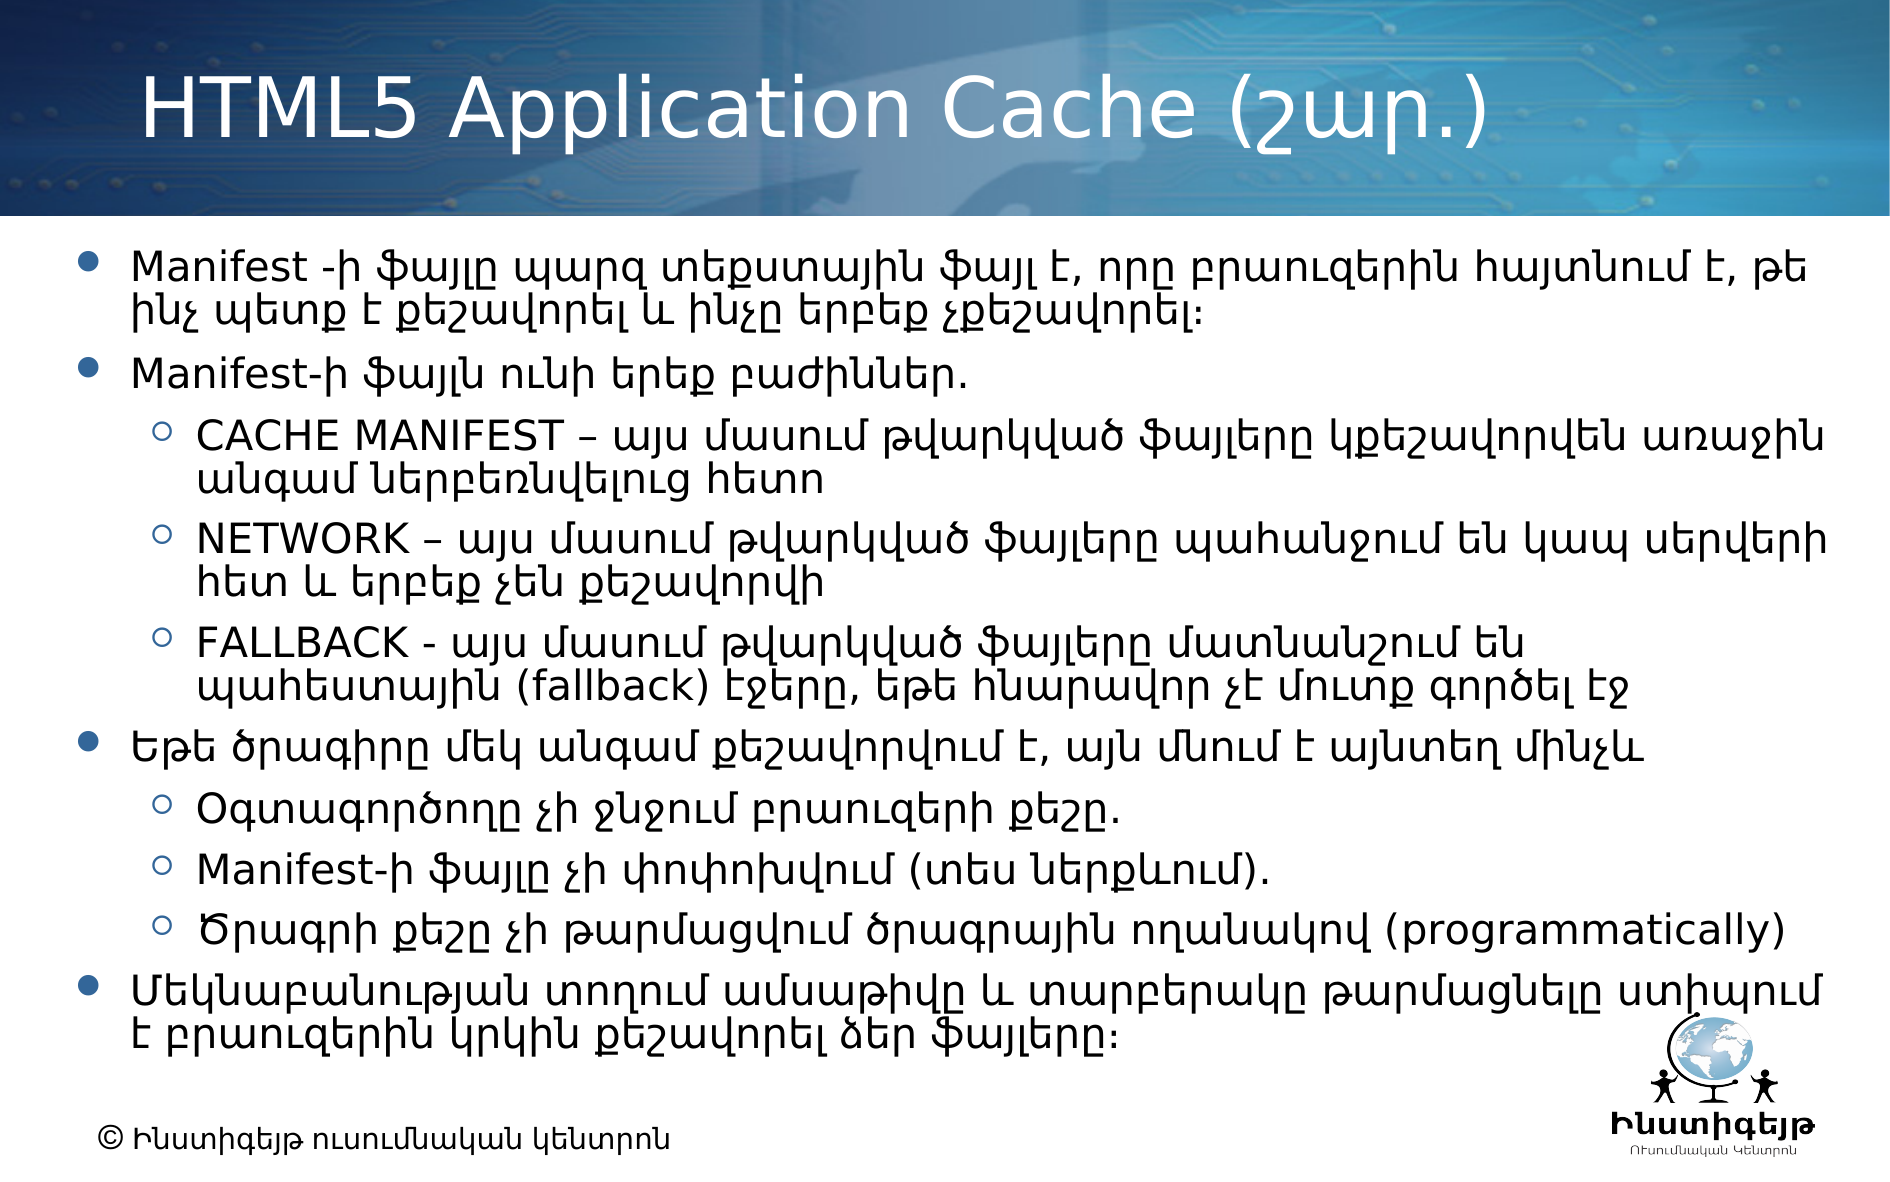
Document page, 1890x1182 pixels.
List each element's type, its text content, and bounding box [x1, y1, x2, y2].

picture [0, 0, 1890, 216]
text_box HTML5 Application Cache (շար.) [138, 82, 1801, 88]
picture [1612, 1012, 1815, 1157]
list Manifest -ի ֆայլը պարզ տեքստային ֆայլ է, որը բրաուզերին հայտնում է, թե ինչ պետք է քեշավորել և ինչը երբեք չքեշավորել։ Manifest-ի ֆայլն ունի երեք բաժիններ․ CACHE MANIFEST – այս մասում թվարկված ֆայլերը կքեշավորվեն առաջին անգամ ներբեռնվելուց հետո NETWORK – այս մասում թվարկված ֆայլերը պահանջում են կապ սերվերի հետ և երբեք չեն քեշավորվի FALLBACK - այս մասում թվարկված ֆայլերը մատնանշում են պահեստային (fallback) էջերը, եթե հնարավոր չէ մուտք գործել էջ Եթե ծրագիրը մեկ անգամ քեշավորվում է, այն մնում է այնտեղ մինչև Օգտագործողը չի ջնջում բրաուզերի քեշը․ Manifest-ի ֆայլը չի փոփոխվում (տես ներքևում)․ Ծրագրի քեշը չի թարմացվում ծրագրային ողանակով (programmatically) Մեկնաբանության տողում ամսաթիվը և տարբերակը թարմացնելը ստիպում է բրաուզերին կրկին քեշավորել ձեր ֆայլերը։ [75, 247, 1838, 274]
